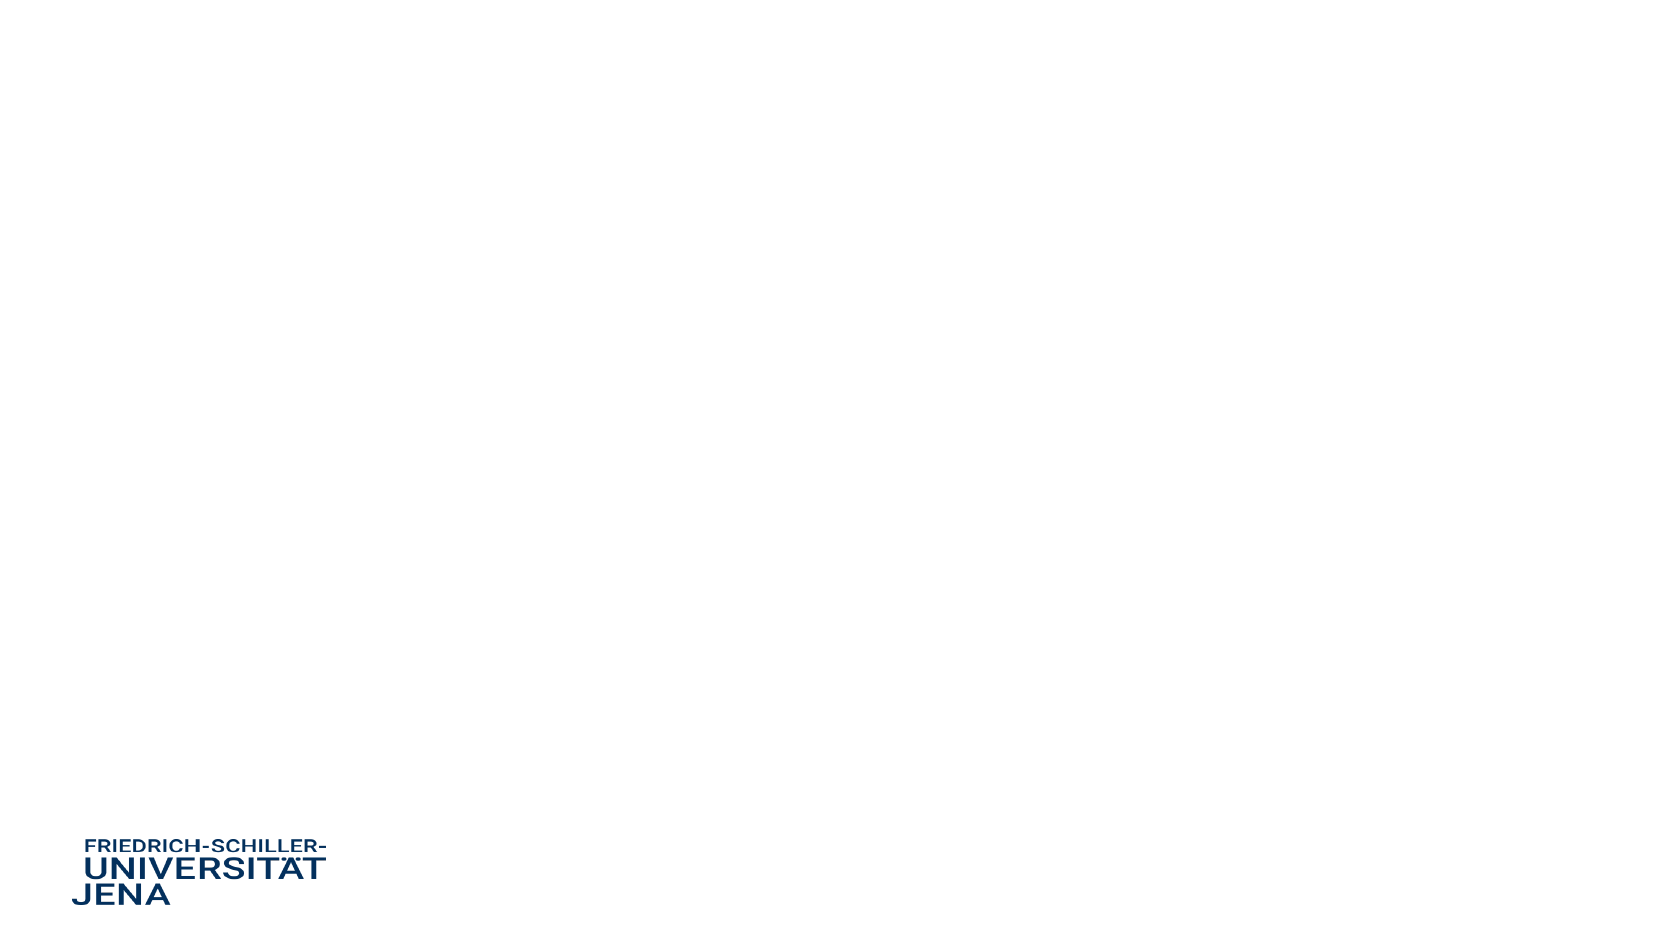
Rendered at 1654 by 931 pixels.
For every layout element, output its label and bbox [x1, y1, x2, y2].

picture [72, 839, 326, 905]
